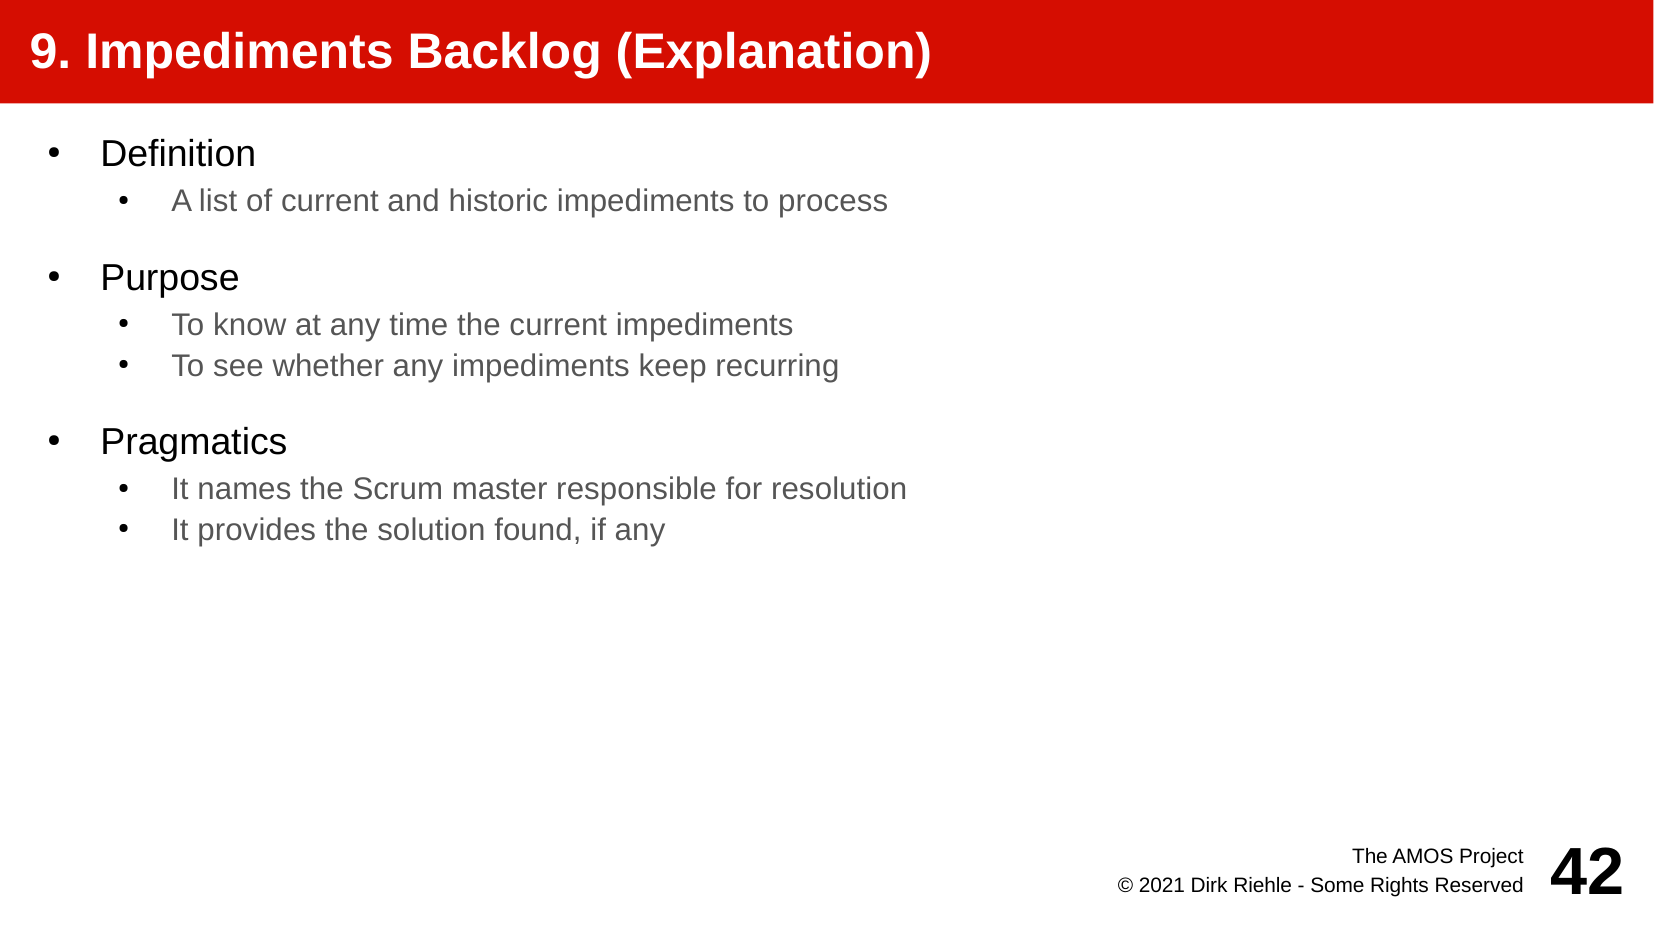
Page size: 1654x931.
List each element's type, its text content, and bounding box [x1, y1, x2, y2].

title 9. Impediments Backlog (Explanation) [0, 0, 1654, 104]
list Definition A list of current and historic impediments to process Purpose To know at any time the current impediments To see whether any impediments keep recurring Pragmatics It names the Scrum master responsible for resolution It provides the solution found, if any [29, 132, 1625, 813]
